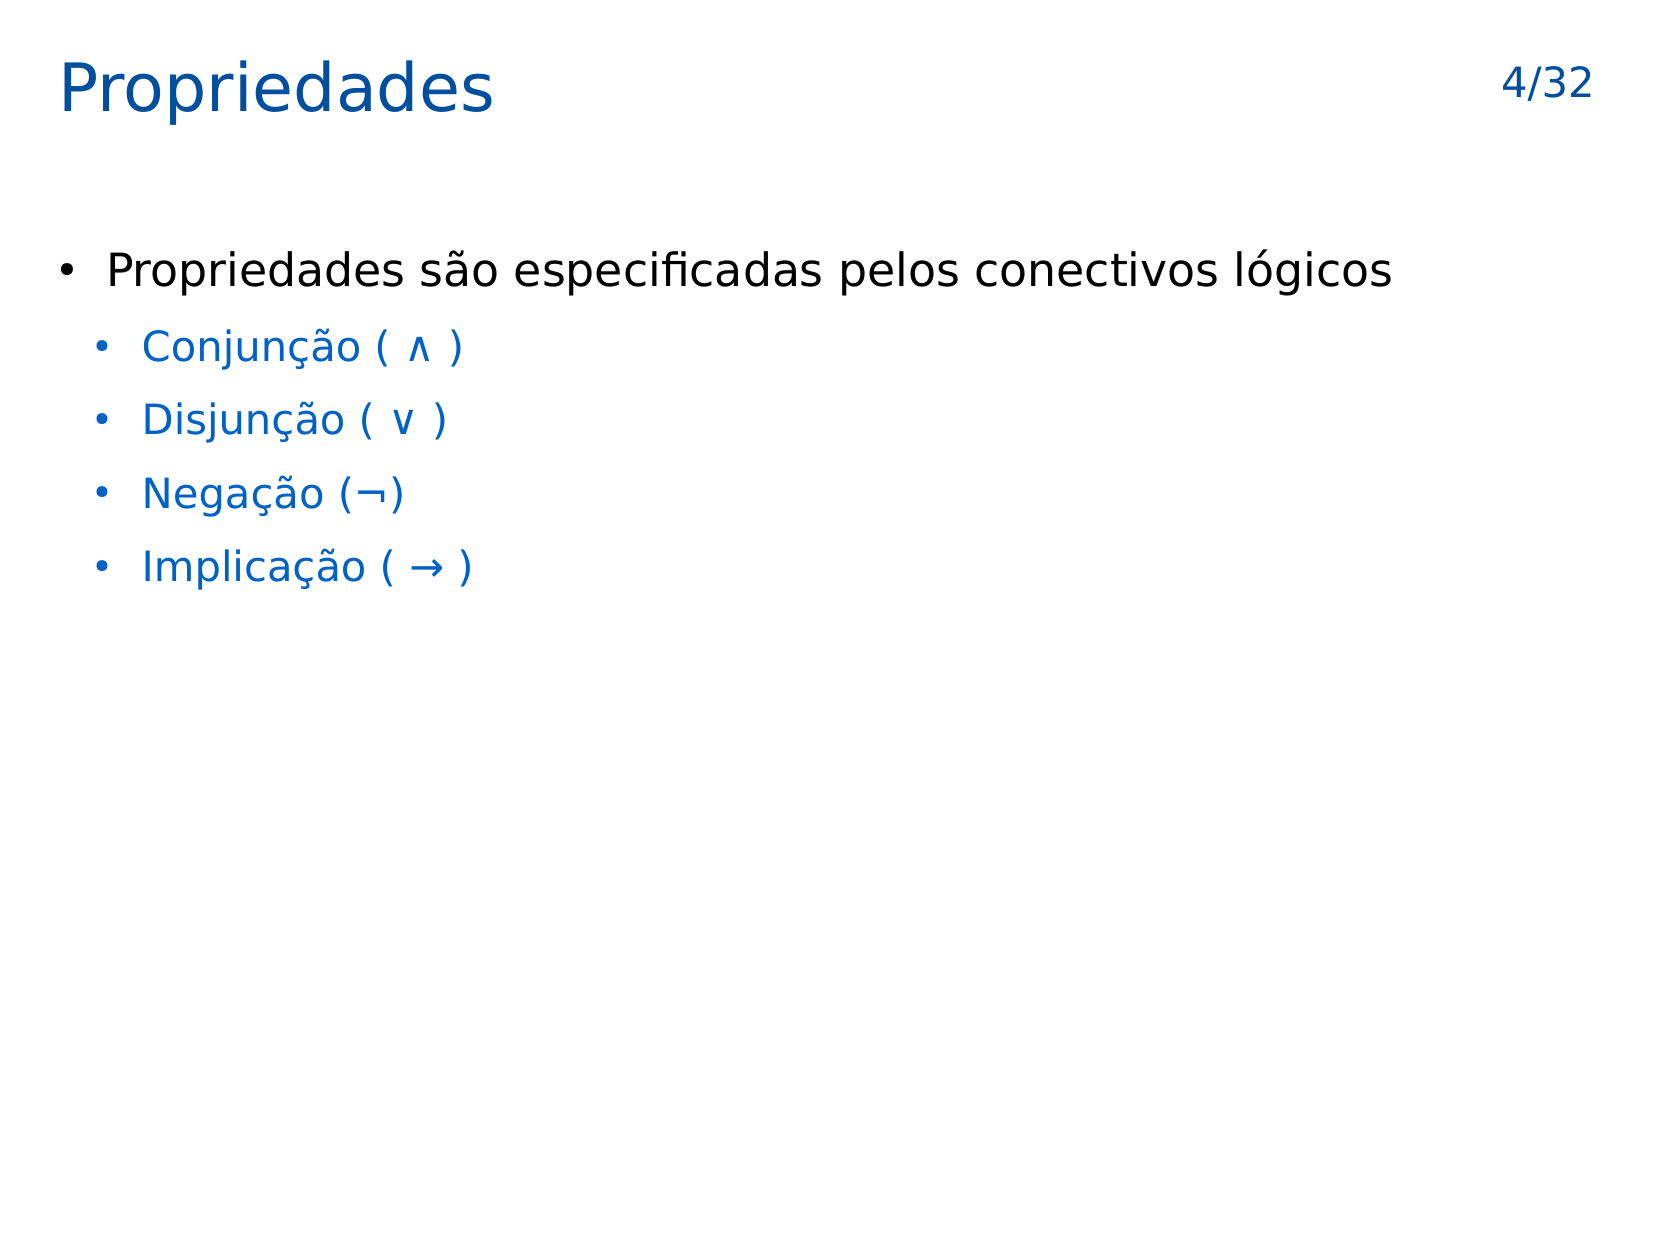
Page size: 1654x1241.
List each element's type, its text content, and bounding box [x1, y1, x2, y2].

list Propriedades são especificadas pelos conectivos lógicos Conjunção ( ∧ ) Disjunção ( ∨ ) Negação (¬) Implicação ( → ) [59, 236, 1595, 1211]
title Propriedades [59, 29, 1625, 148]
